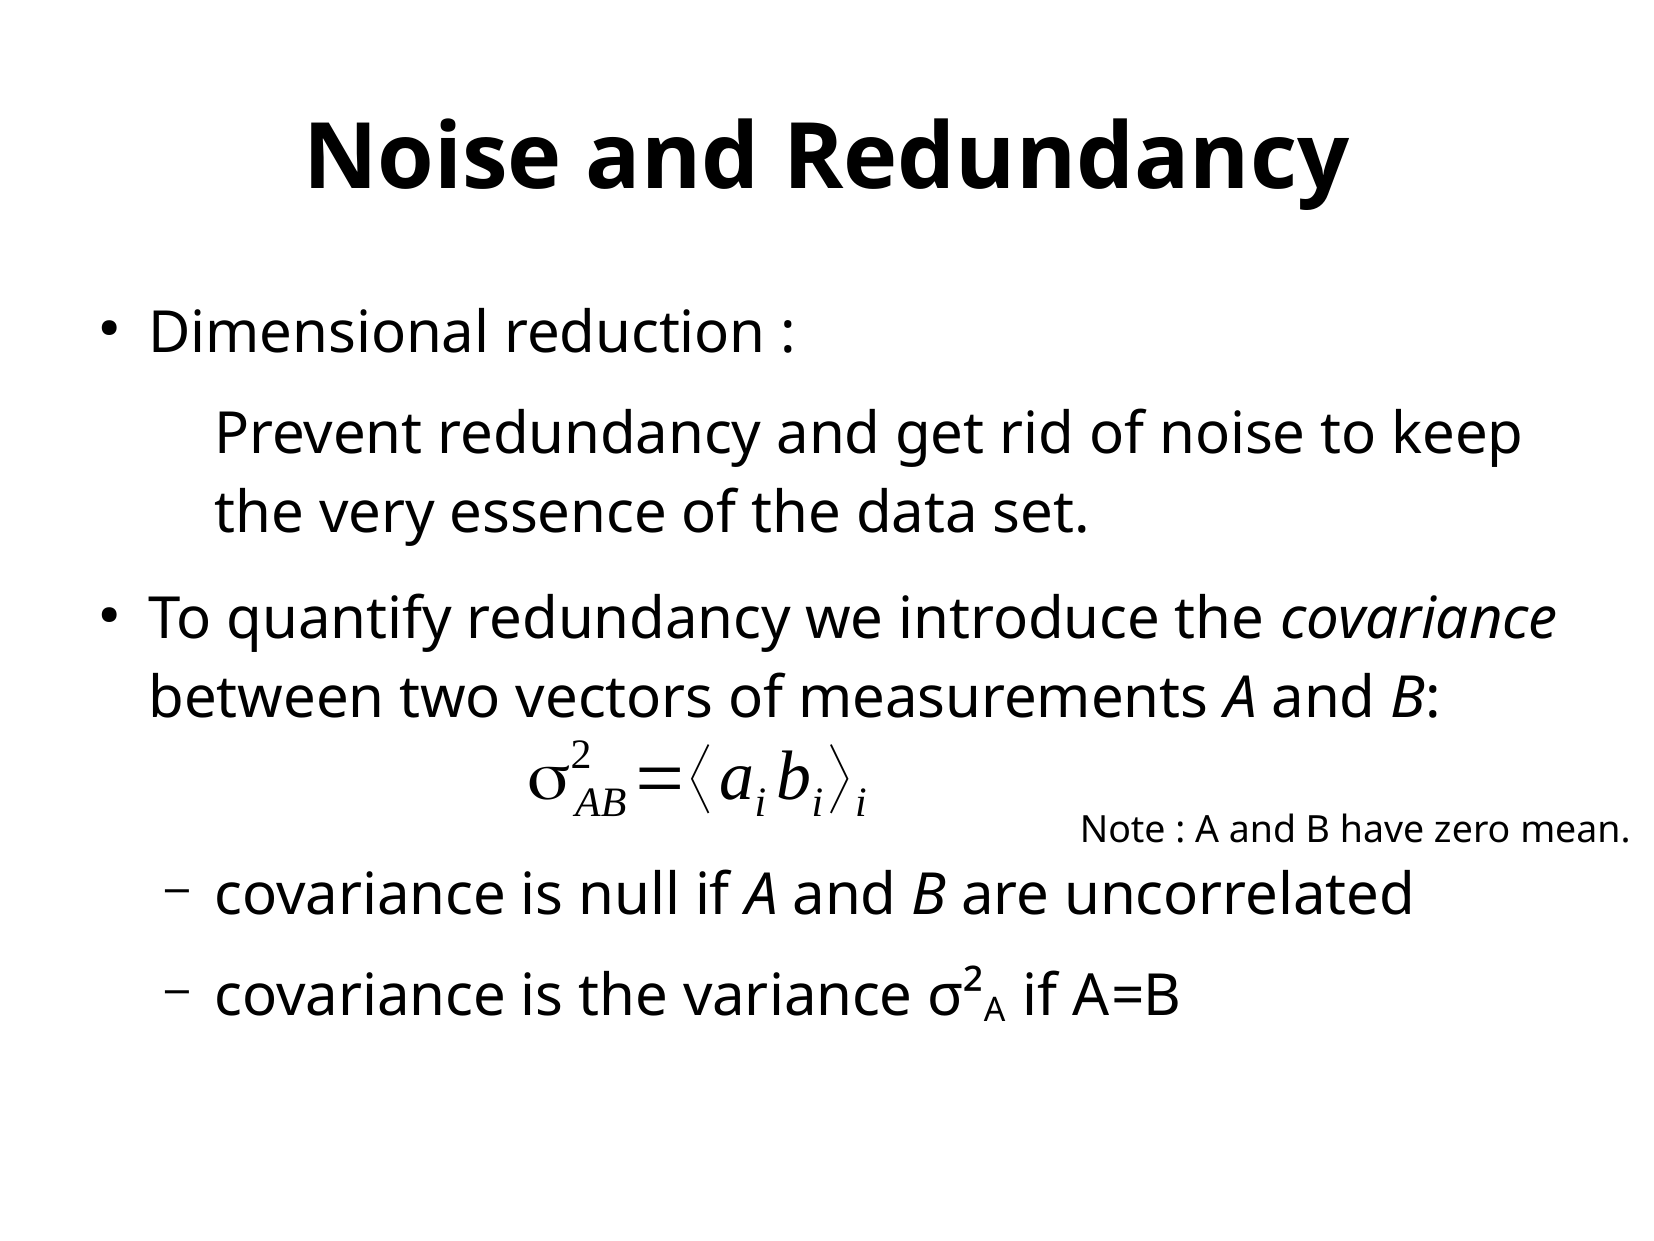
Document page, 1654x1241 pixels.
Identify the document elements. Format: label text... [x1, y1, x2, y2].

title Noise and Redundancy [82, 49, 1571, 257]
chart [509, 729, 884, 827]
text_box Note : A and B have zero mean. [1065, 795, 1654, 853]
list Dimensional reduction : Prevent redundancy and get rid of noise to keep the very essence of the data set. To quantify redundancy we introduce the covariance between two vectors of measurements A and B: covariance is null if A and B are uncorrelated covariance is the variance σ²A if A=B [82, 290, 1571, 1111]
